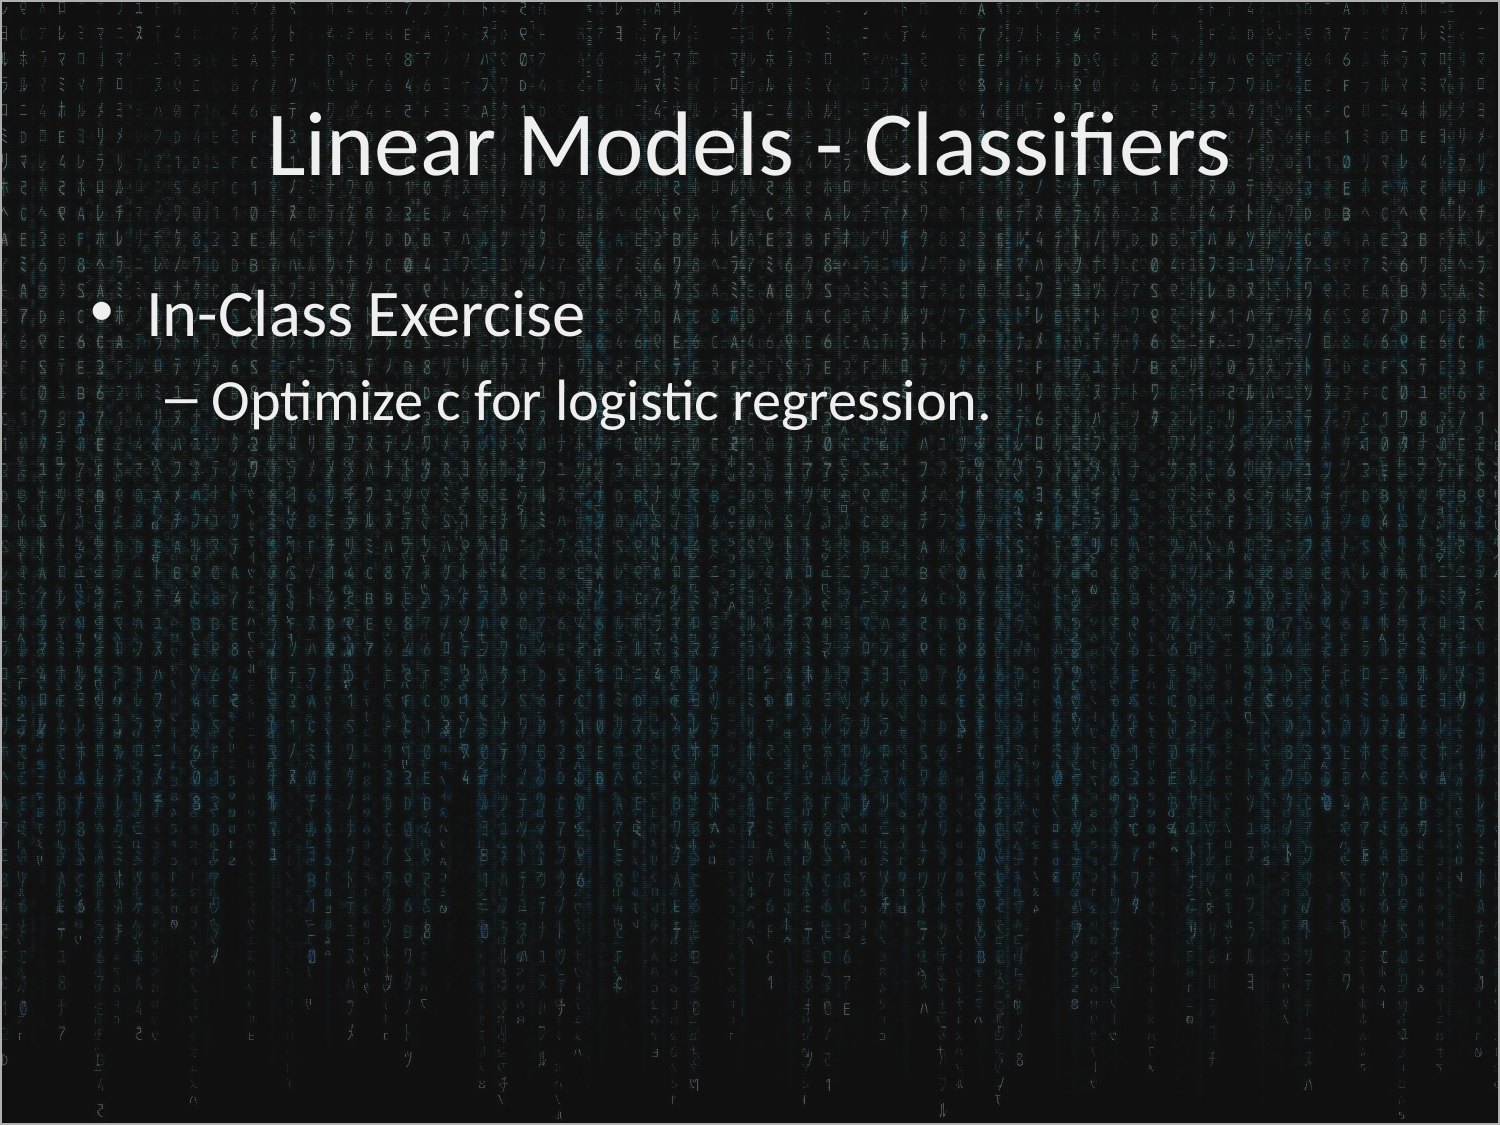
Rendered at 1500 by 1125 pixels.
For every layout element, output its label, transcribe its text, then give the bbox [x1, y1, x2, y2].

list In-Class Exercise Optimize c for logistic regression. [75, 262, 1425, 1005]
text_box [0, 0, 1500, 1125]
title Linear Models - Classifiers [75, 45, 1425, 233]
